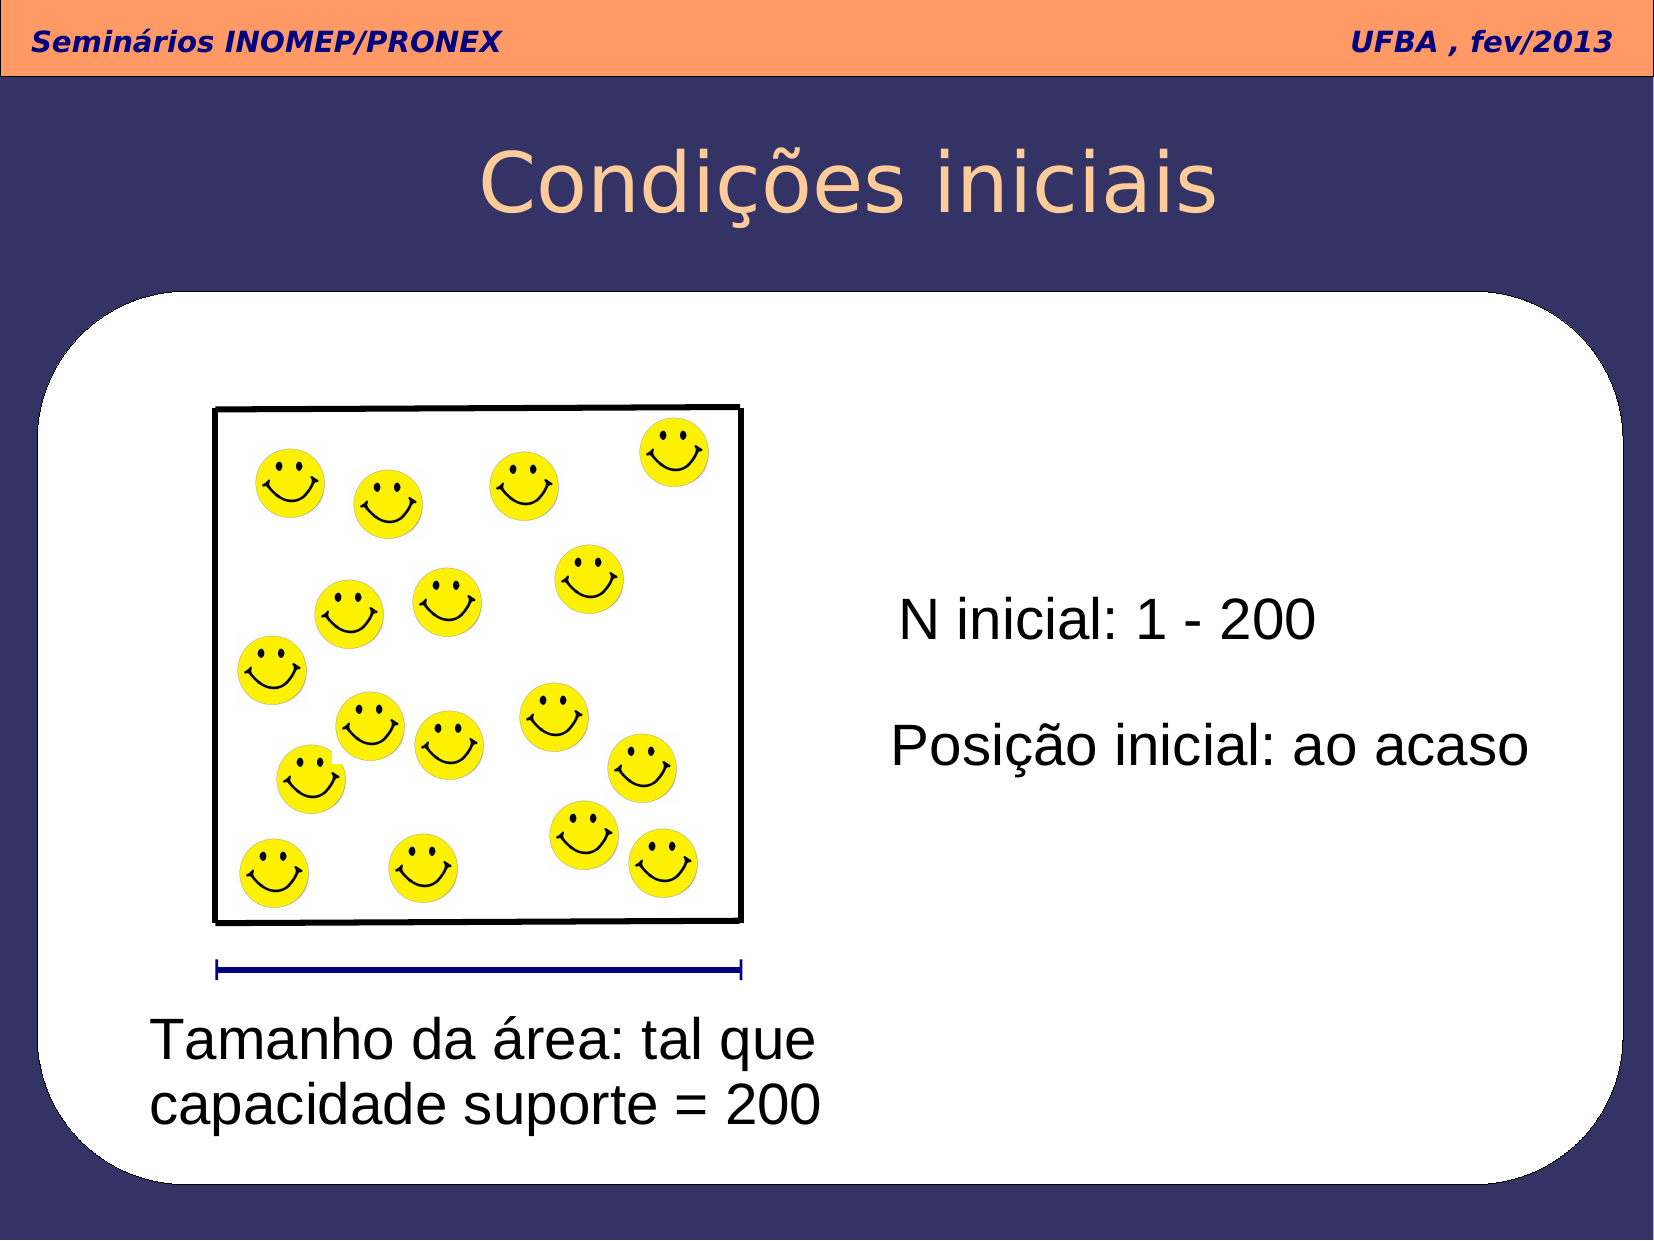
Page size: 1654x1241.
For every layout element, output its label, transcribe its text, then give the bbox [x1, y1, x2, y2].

picture [252, 445, 328, 521]
picture [385, 830, 461, 906]
picture [546, 730, 680, 874]
picture [551, 541, 627, 617]
text_box Posição inicial: ao acaso [876, 706, 1546, 787]
picture [486, 448, 562, 524]
picture [234, 632, 310, 708]
picture [311, 576, 387, 652]
picture [625, 825, 701, 902]
picture [236, 835, 312, 911]
picture [273, 688, 408, 818]
title Condições iniciais [66, 109, 1632, 257]
text_box [37, 291, 1624, 1185]
picture [411, 707, 487, 783]
picture [516, 679, 592, 755]
picture [636, 414, 712, 490]
text_box N inicial: 1 - 200 [884, 579, 1333, 660]
picture [350, 466, 426, 542]
text_box Tamanho da área: tal que capacidade suporte = 200 [134, 1000, 839, 1146]
picture [409, 564, 485, 640]
